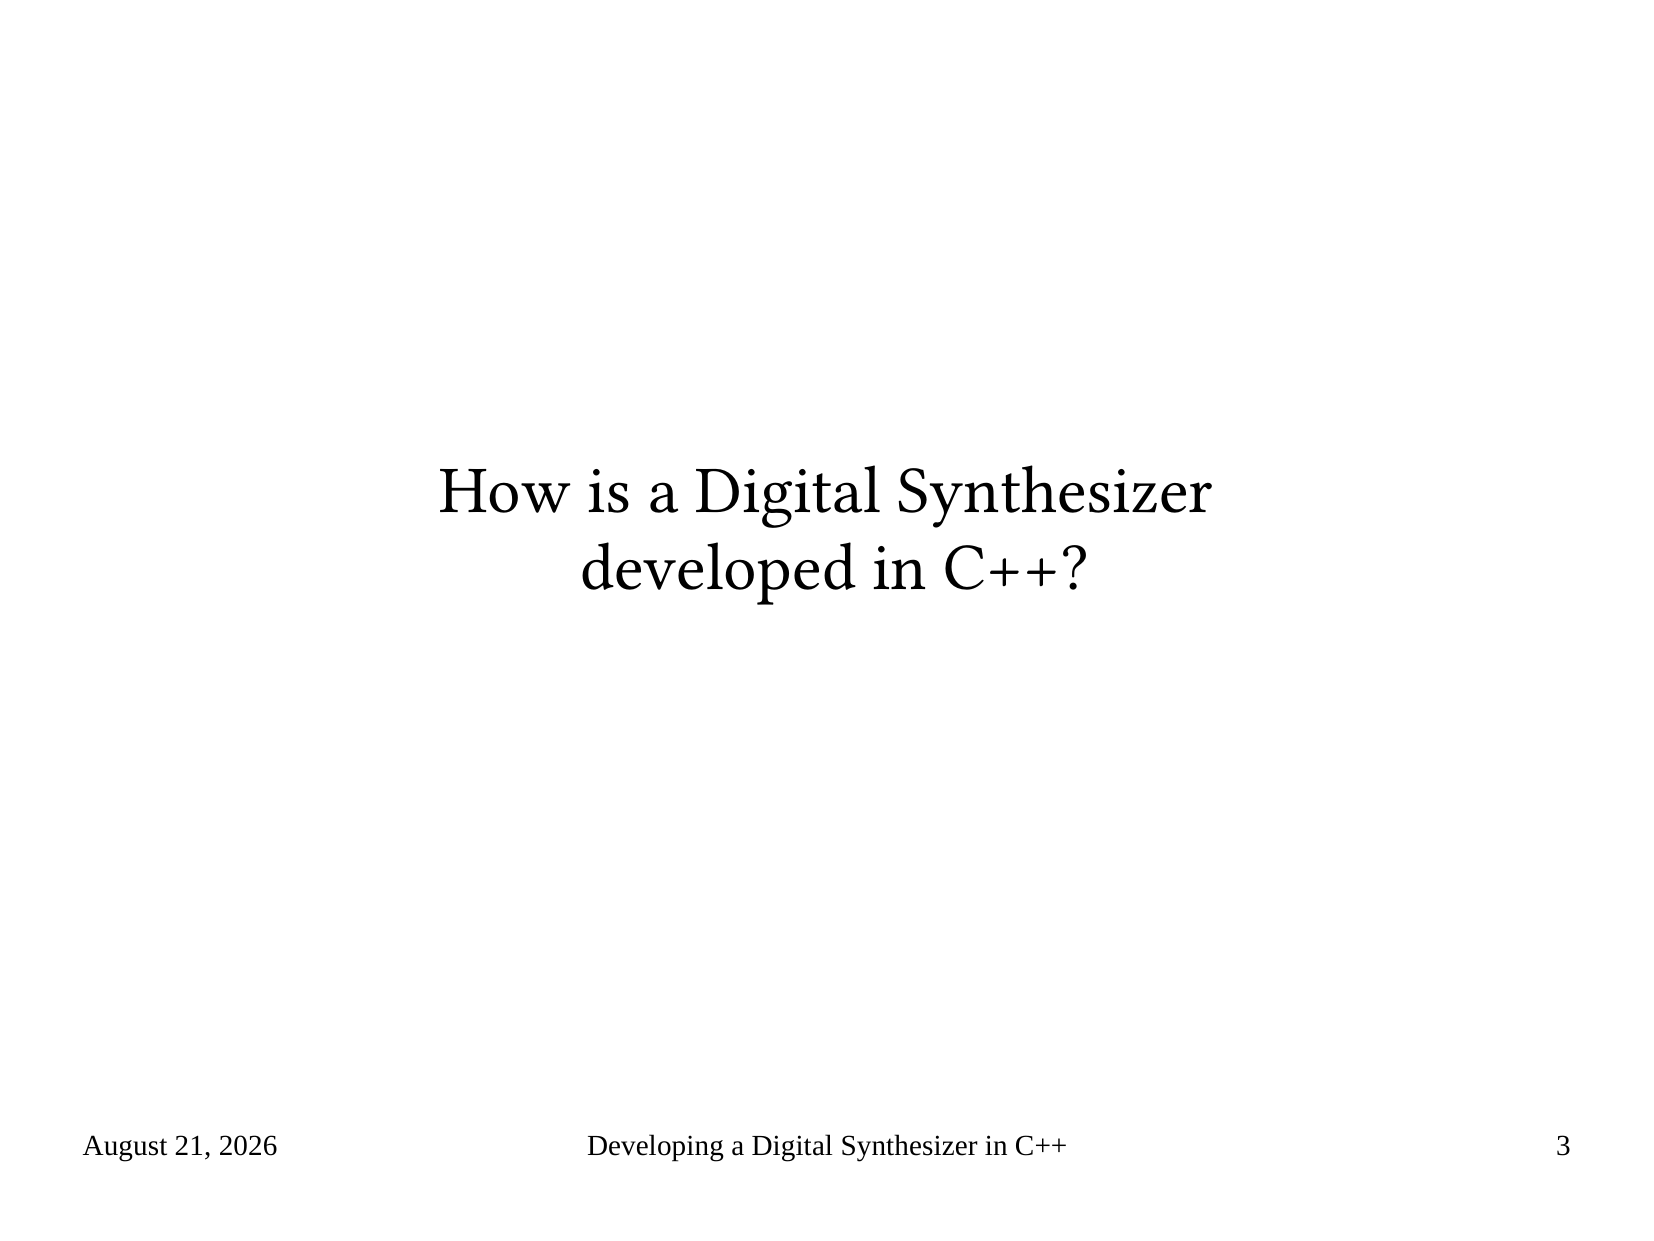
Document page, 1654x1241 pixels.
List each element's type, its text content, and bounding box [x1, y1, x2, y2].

subtitle How is a Digital Synthesizer developed in C++? [82, 49, 1571, 1010]
